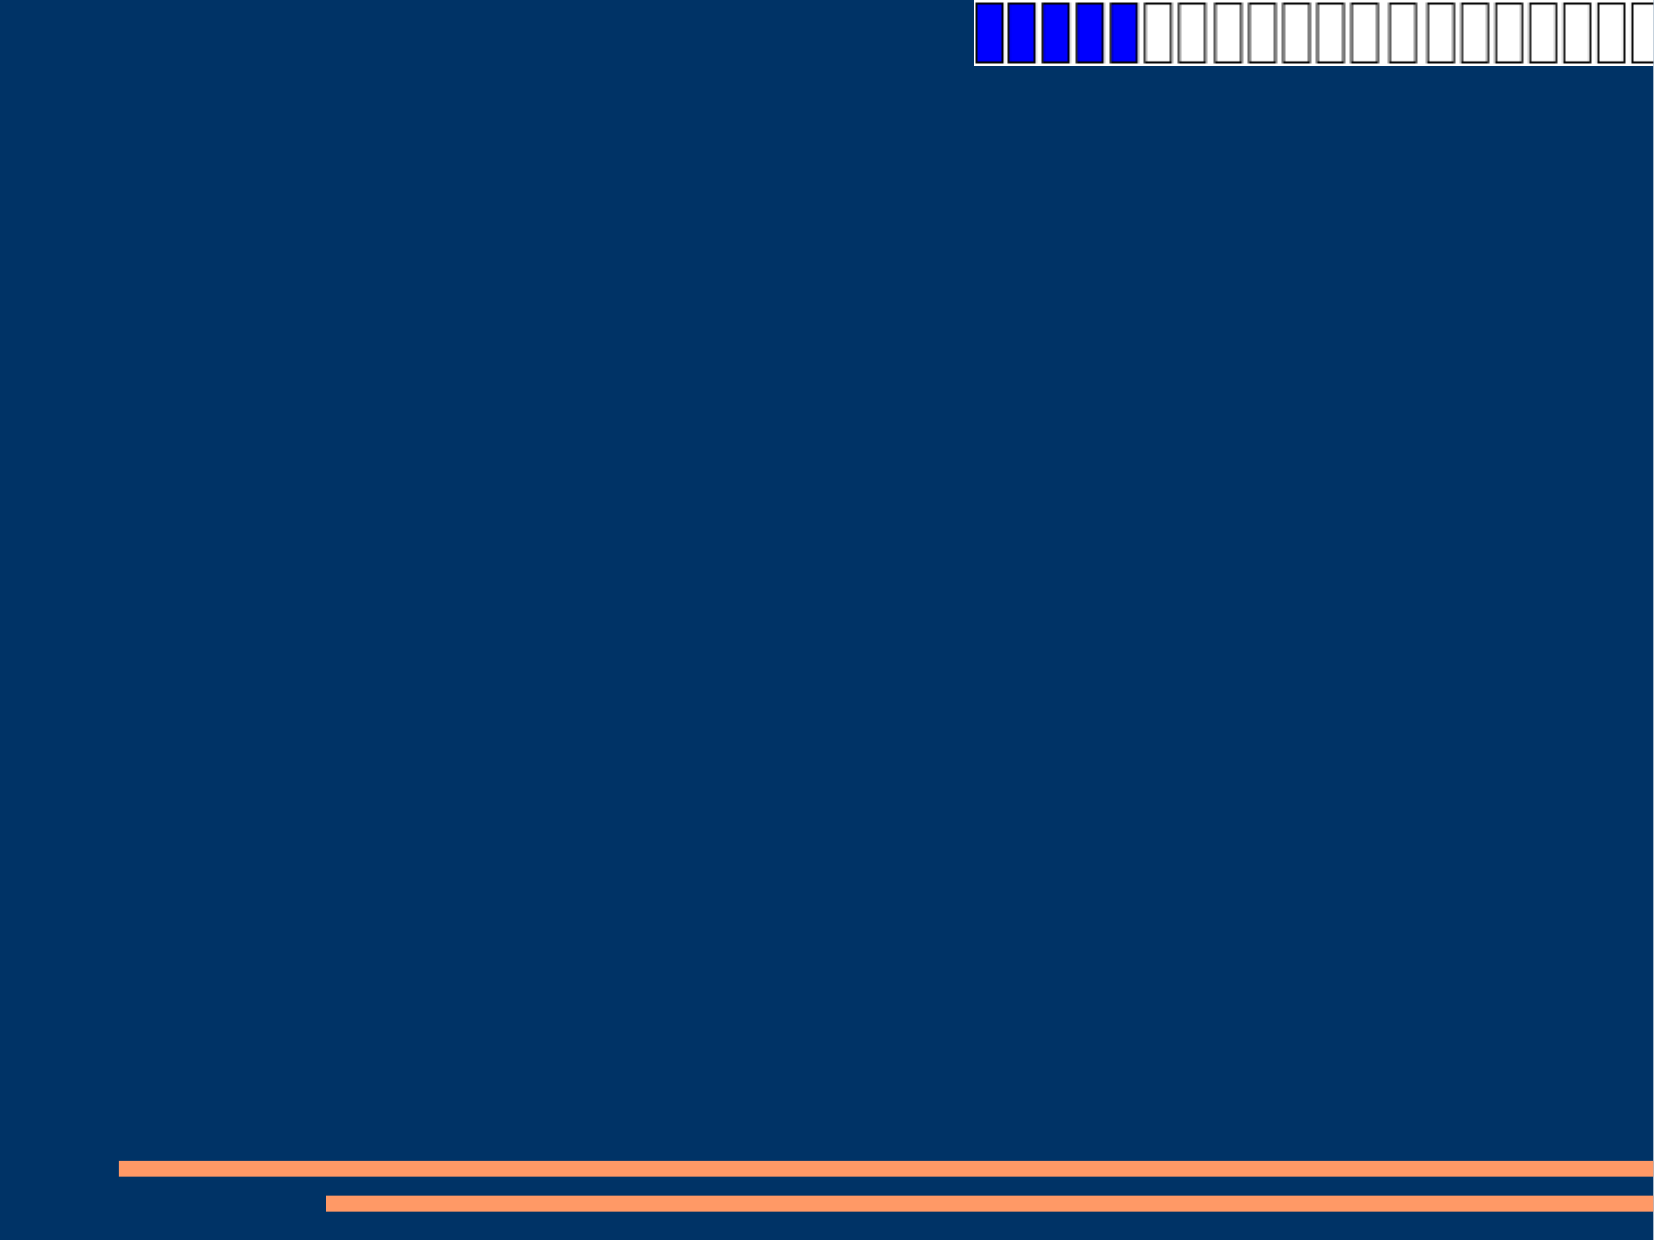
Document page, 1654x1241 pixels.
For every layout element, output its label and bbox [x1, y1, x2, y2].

picture [974, 0, 1654, 66]
